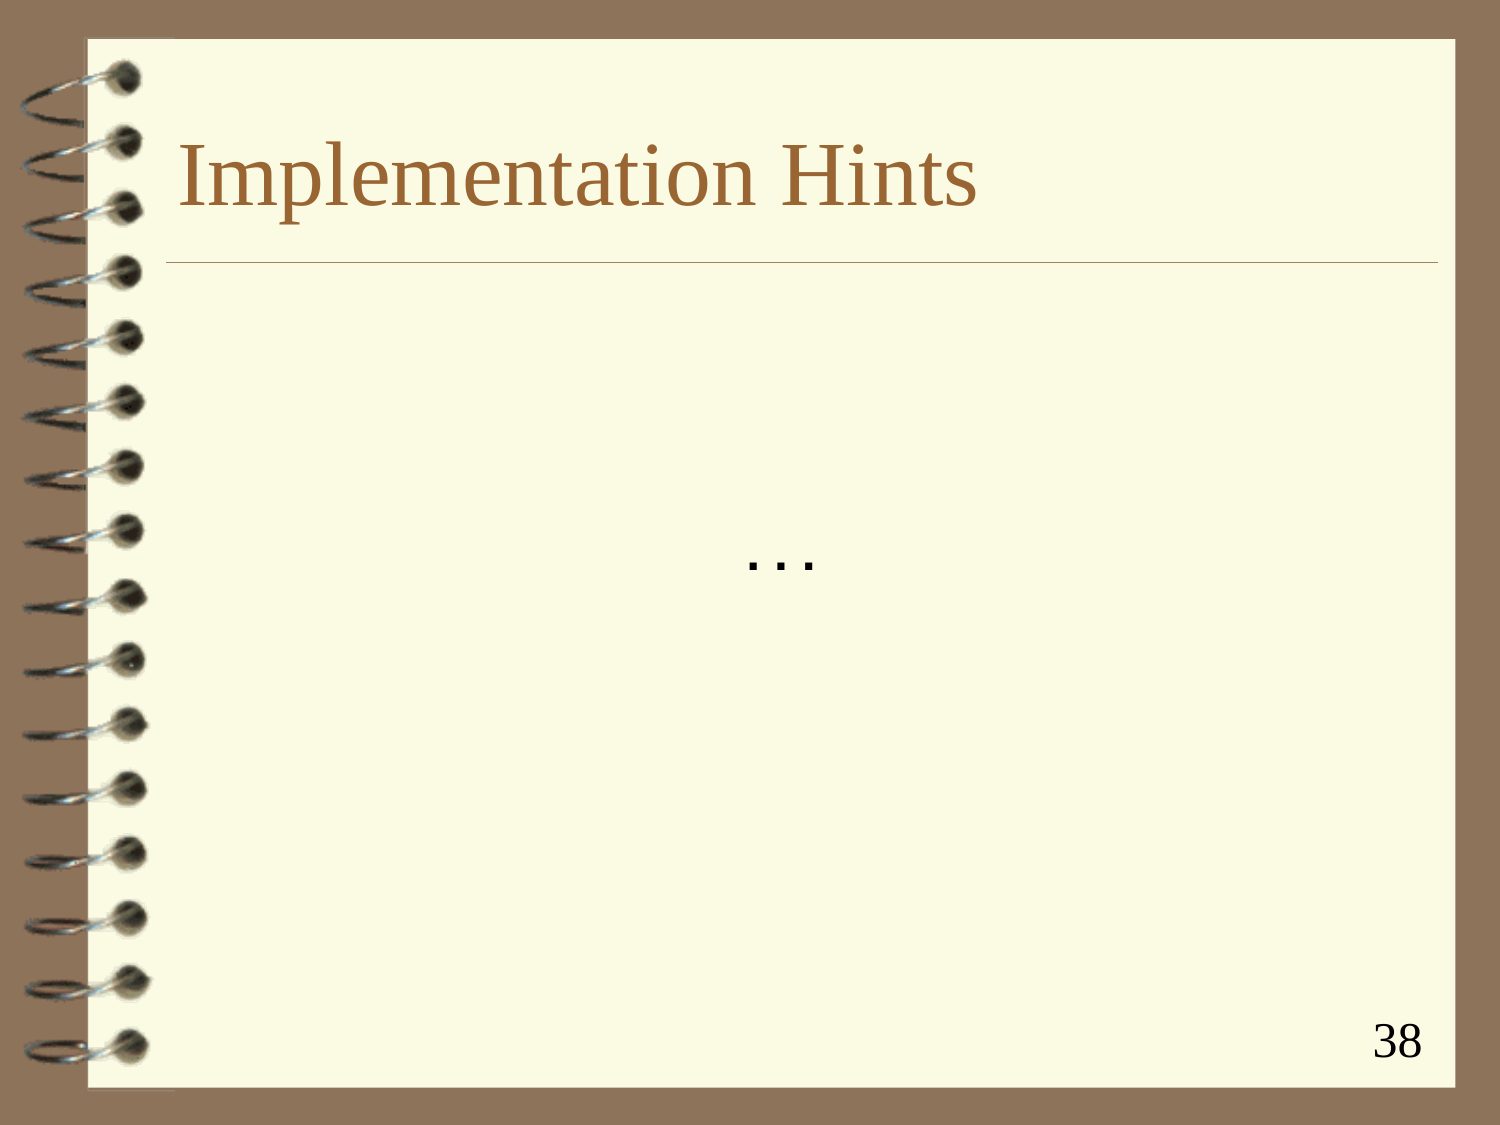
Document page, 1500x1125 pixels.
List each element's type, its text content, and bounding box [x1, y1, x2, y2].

title Implementation Hints [162, 74, 1438, 263]
picture [0, 0, 175, 1125]
text_box . . . [687, 512, 876, 588]
